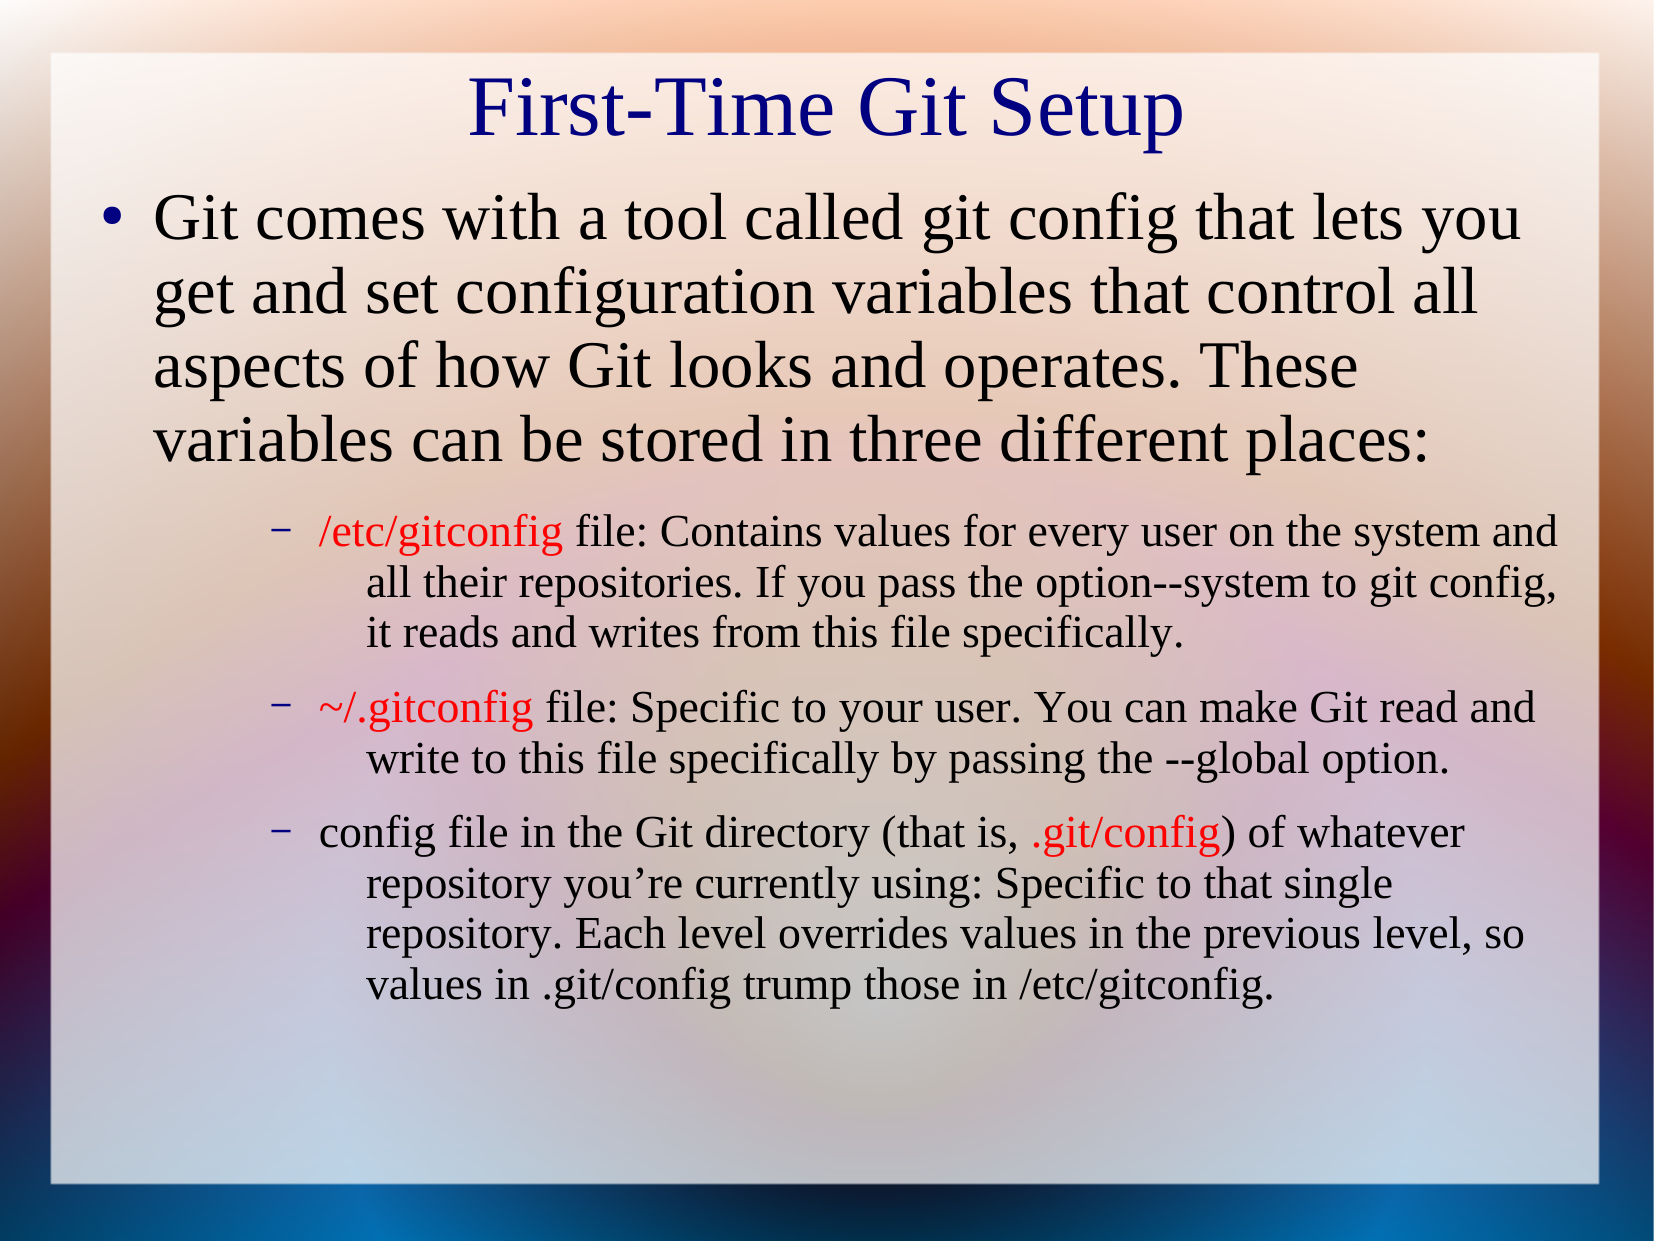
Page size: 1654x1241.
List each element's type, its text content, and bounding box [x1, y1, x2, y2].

picture [0, 0, 1654, 1241]
list Git comes with a tool called git config that lets you get and set configuration variables that control all aspects of how Git looks and operates. These variables can be stored in three different places: /etc/gitconfig file: Contains values for every user on the system and all their repositories. If you pass the option--system to git config, it reads and writes from this file specifically. ~/.gitconfig file: Specific to your user. You can make Git read and write to this file specifically by passing the --global option. config file in the Git directory (that is, .git/config) of whatever repository you’re currently using: Specific to that single repository. Each level overrides values in the previous level, so values in .git/config trump those in /etc/gitconfig. [82, 180, 1571, 1156]
title First-Time Git Setup [82, 2, 1571, 180]
